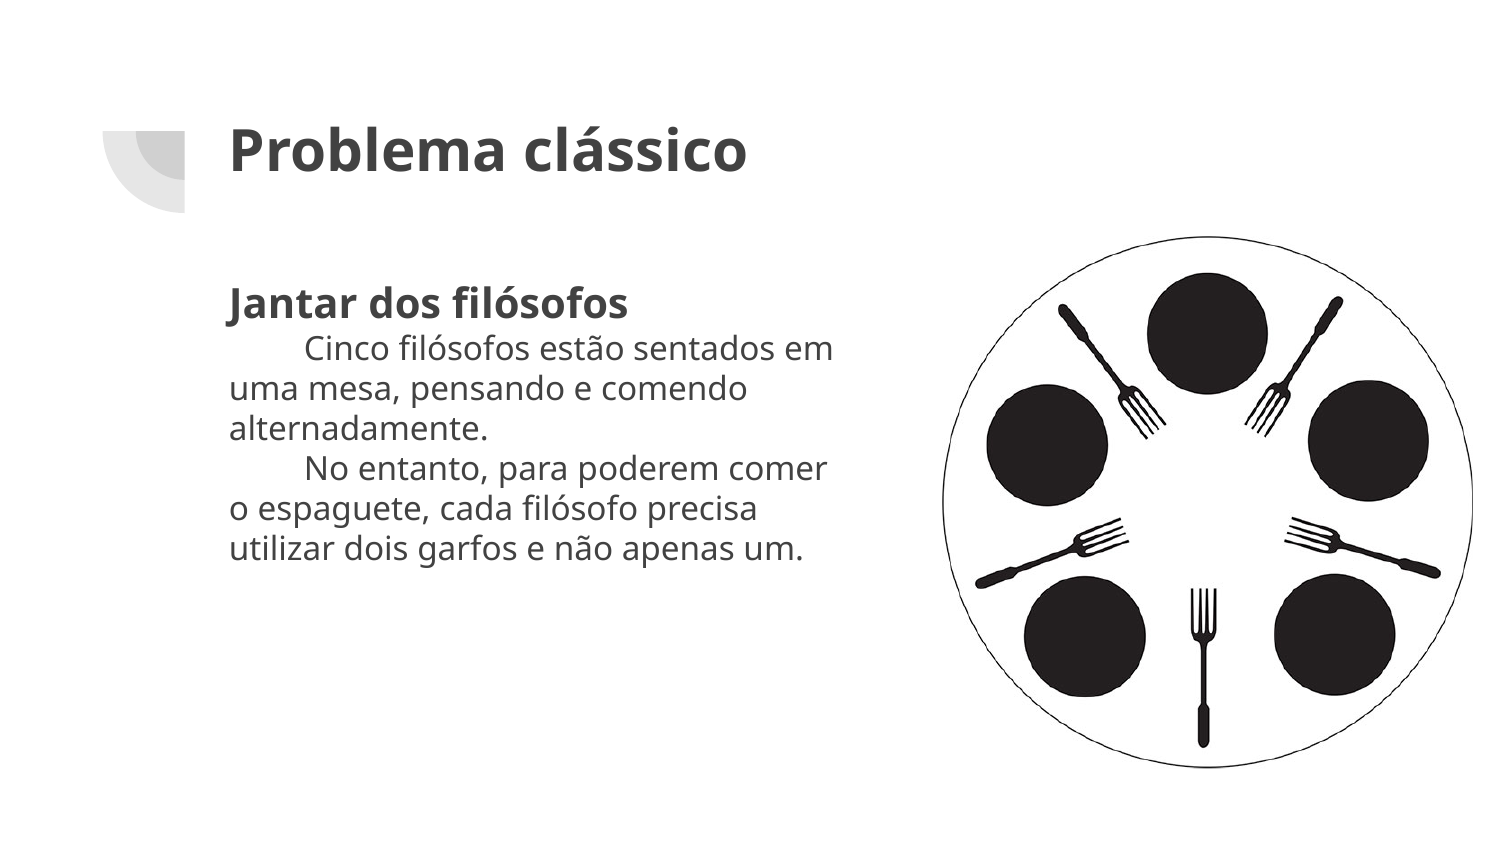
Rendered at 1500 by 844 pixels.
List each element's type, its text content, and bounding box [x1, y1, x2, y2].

list Jantar dos filósofos Cinco filósofos estão sentados em uma mesa, pensando e comendo alternadamente. No entanto, para poderem comer o espaguete, cada filósofo precisa utilizar dois garfos e não apenas um. [213, 262, 862, 744]
title Problema clássico [213, 98, 1368, 263]
picture [942, 236, 1473, 769]
